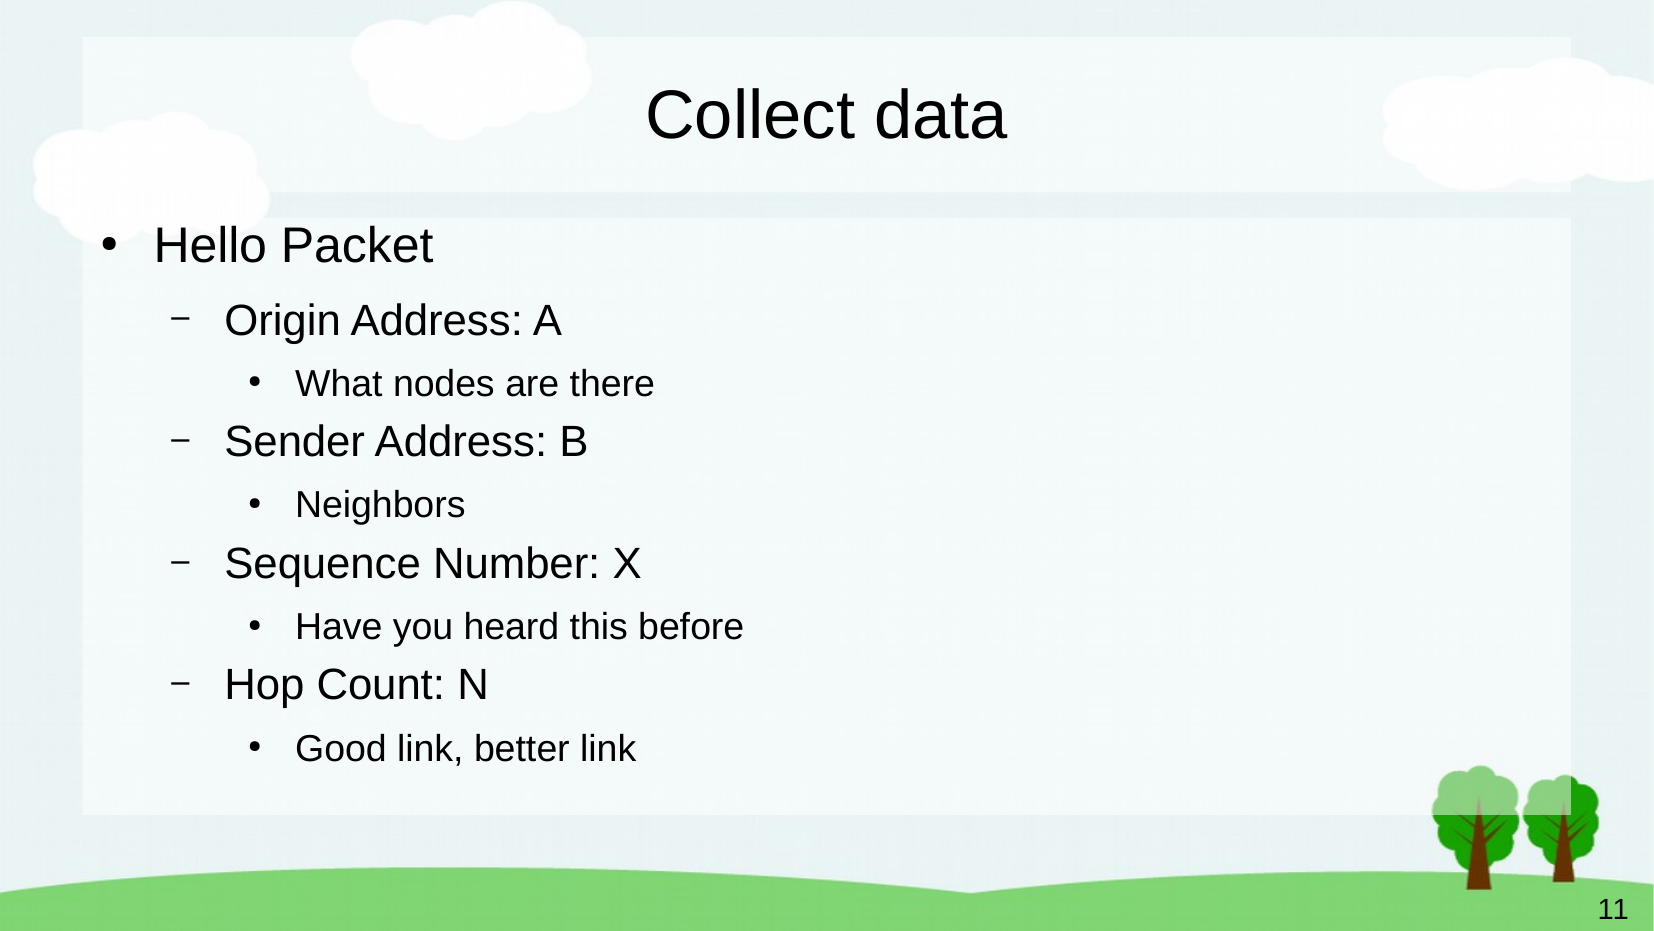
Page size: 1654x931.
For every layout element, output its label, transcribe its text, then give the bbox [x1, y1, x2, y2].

title Collect data [82, 37, 1571, 193]
list Hello Packet Origin Address: A What nodes are there Sender Address: B Neighbors Sequence Number: X Have you heard this before Hop Count: N Good link, better link [82, 217, 1571, 815]
picture [0, 0, 1654, 931]
